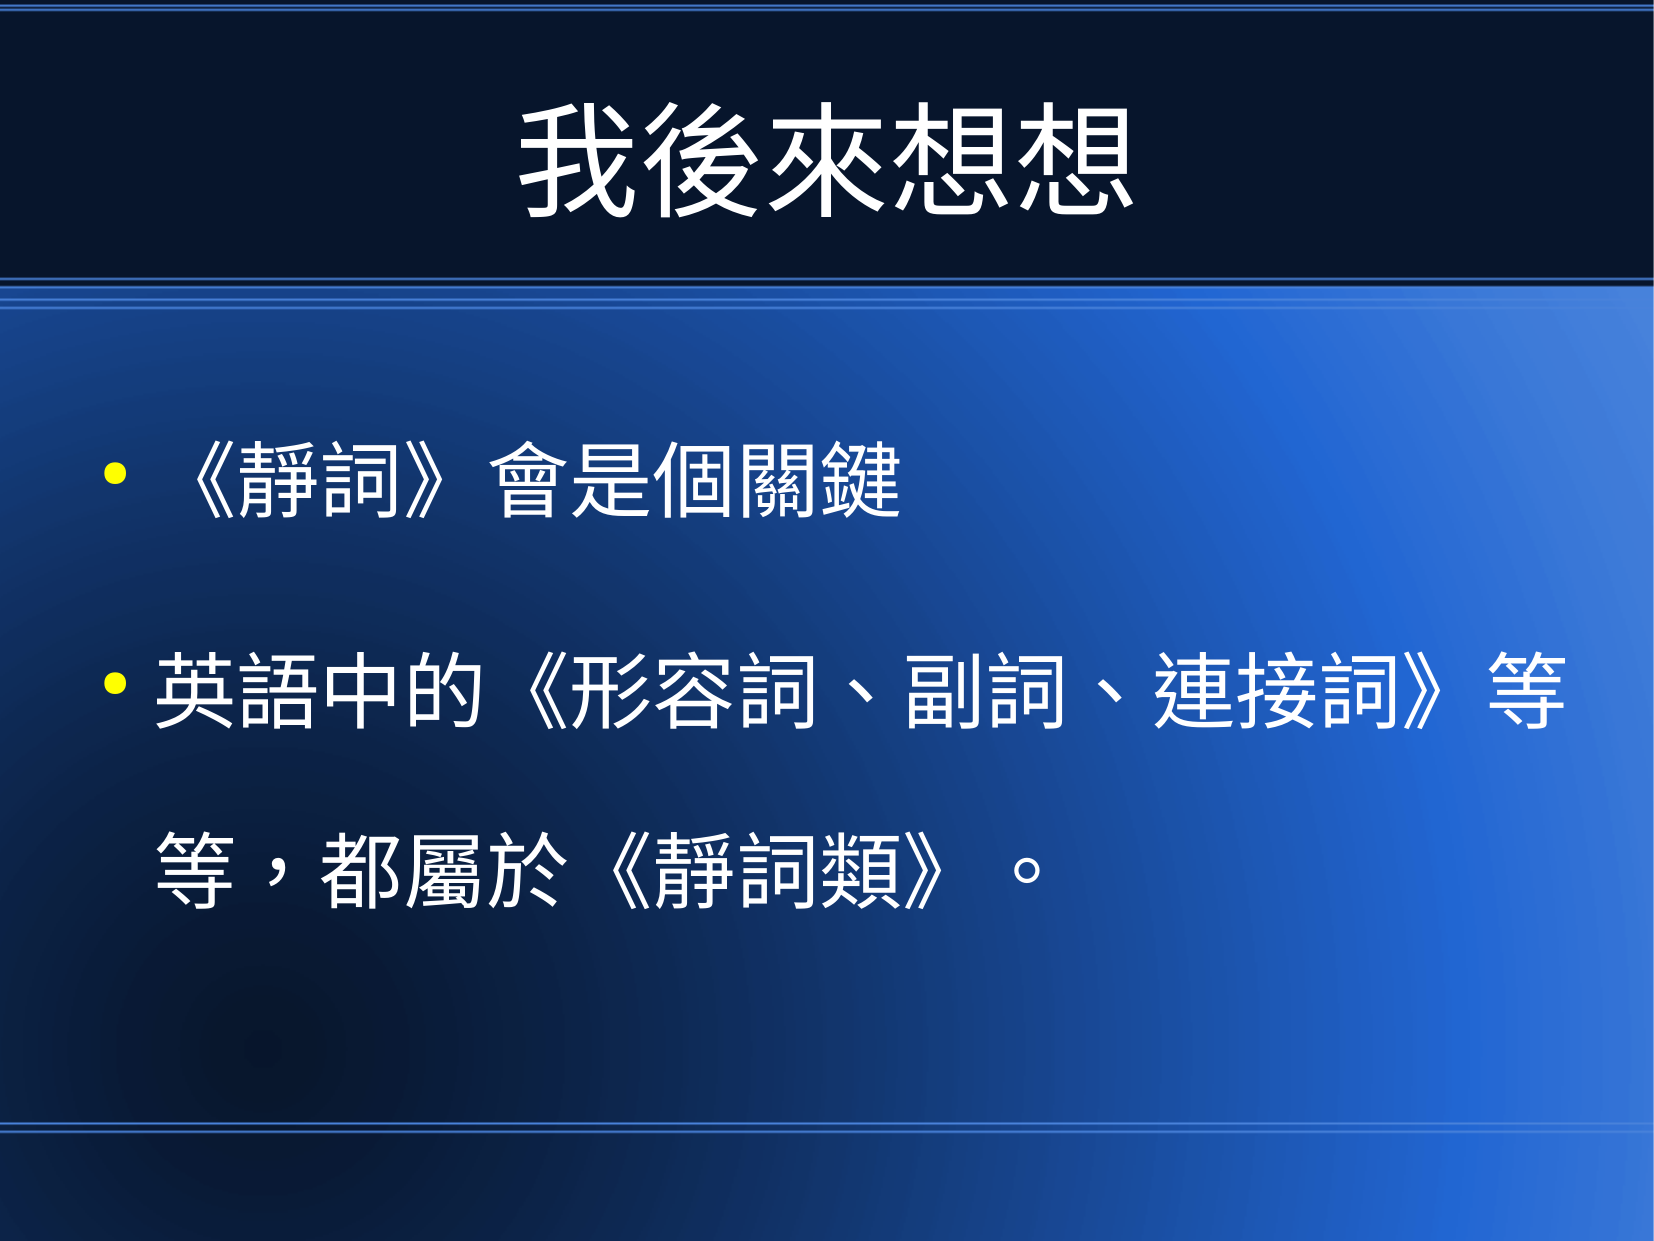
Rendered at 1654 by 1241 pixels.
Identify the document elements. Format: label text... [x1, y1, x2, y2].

picture [0, 0, 1654, 1241]
list 《靜詞》會是個關鍵 英語中的《形容詞、副詞、連接詞》等等，都屬於《靜詞類》。 [82, 355, 1571, 1241]
title 我後來想想 [82, 49, 1571, 257]
